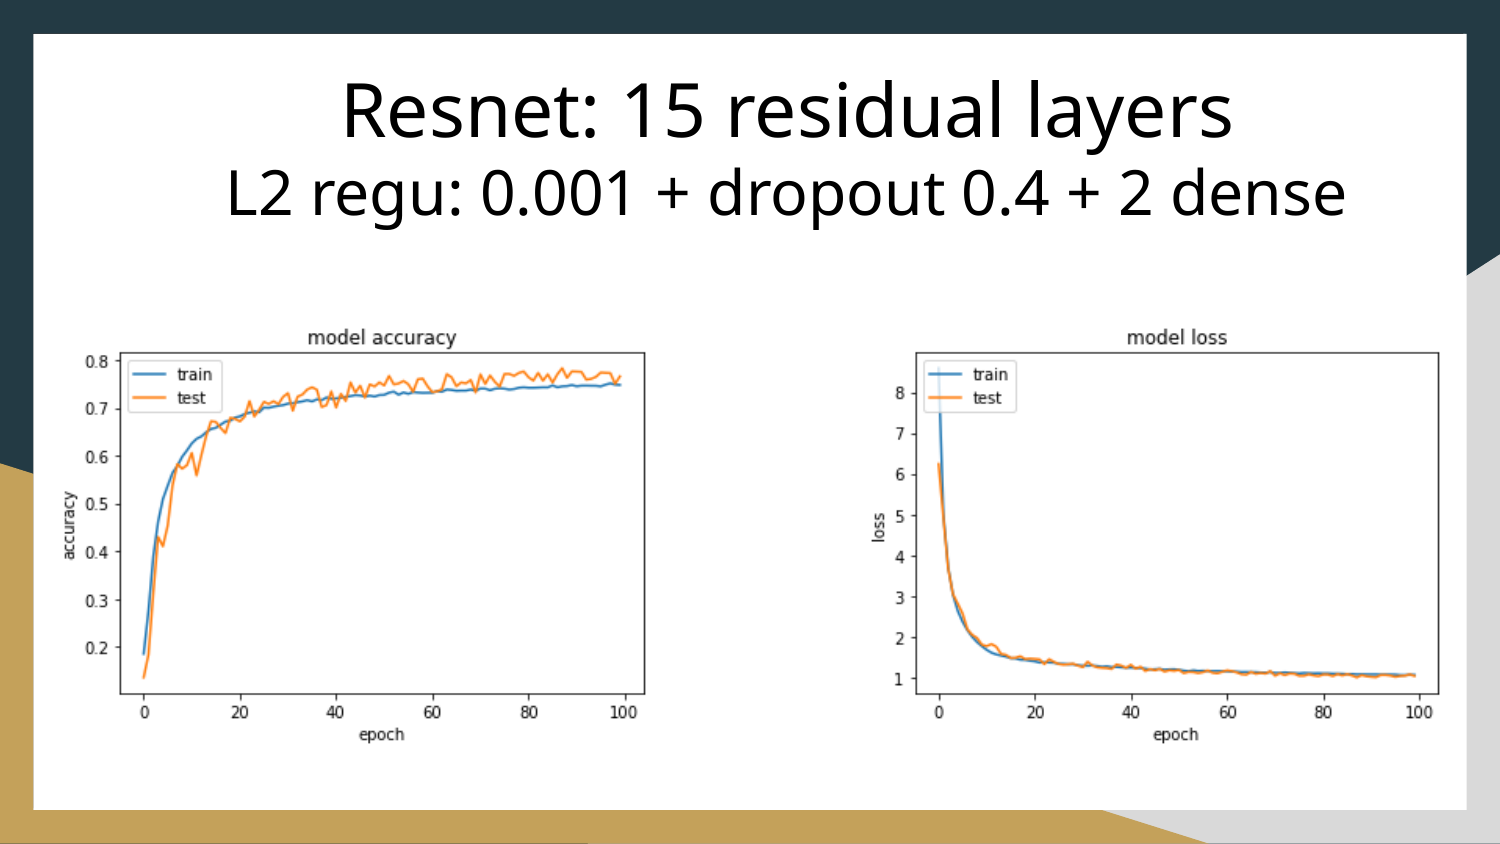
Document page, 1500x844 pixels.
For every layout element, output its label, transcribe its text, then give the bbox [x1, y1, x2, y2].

title Resnet: 15 residual layers L2 regu: 0.001 + dropout 0.4 + 2 dense [51, 48, 1449, 283]
picture [861, 318, 1449, 753]
picture [51, 318, 655, 753]
